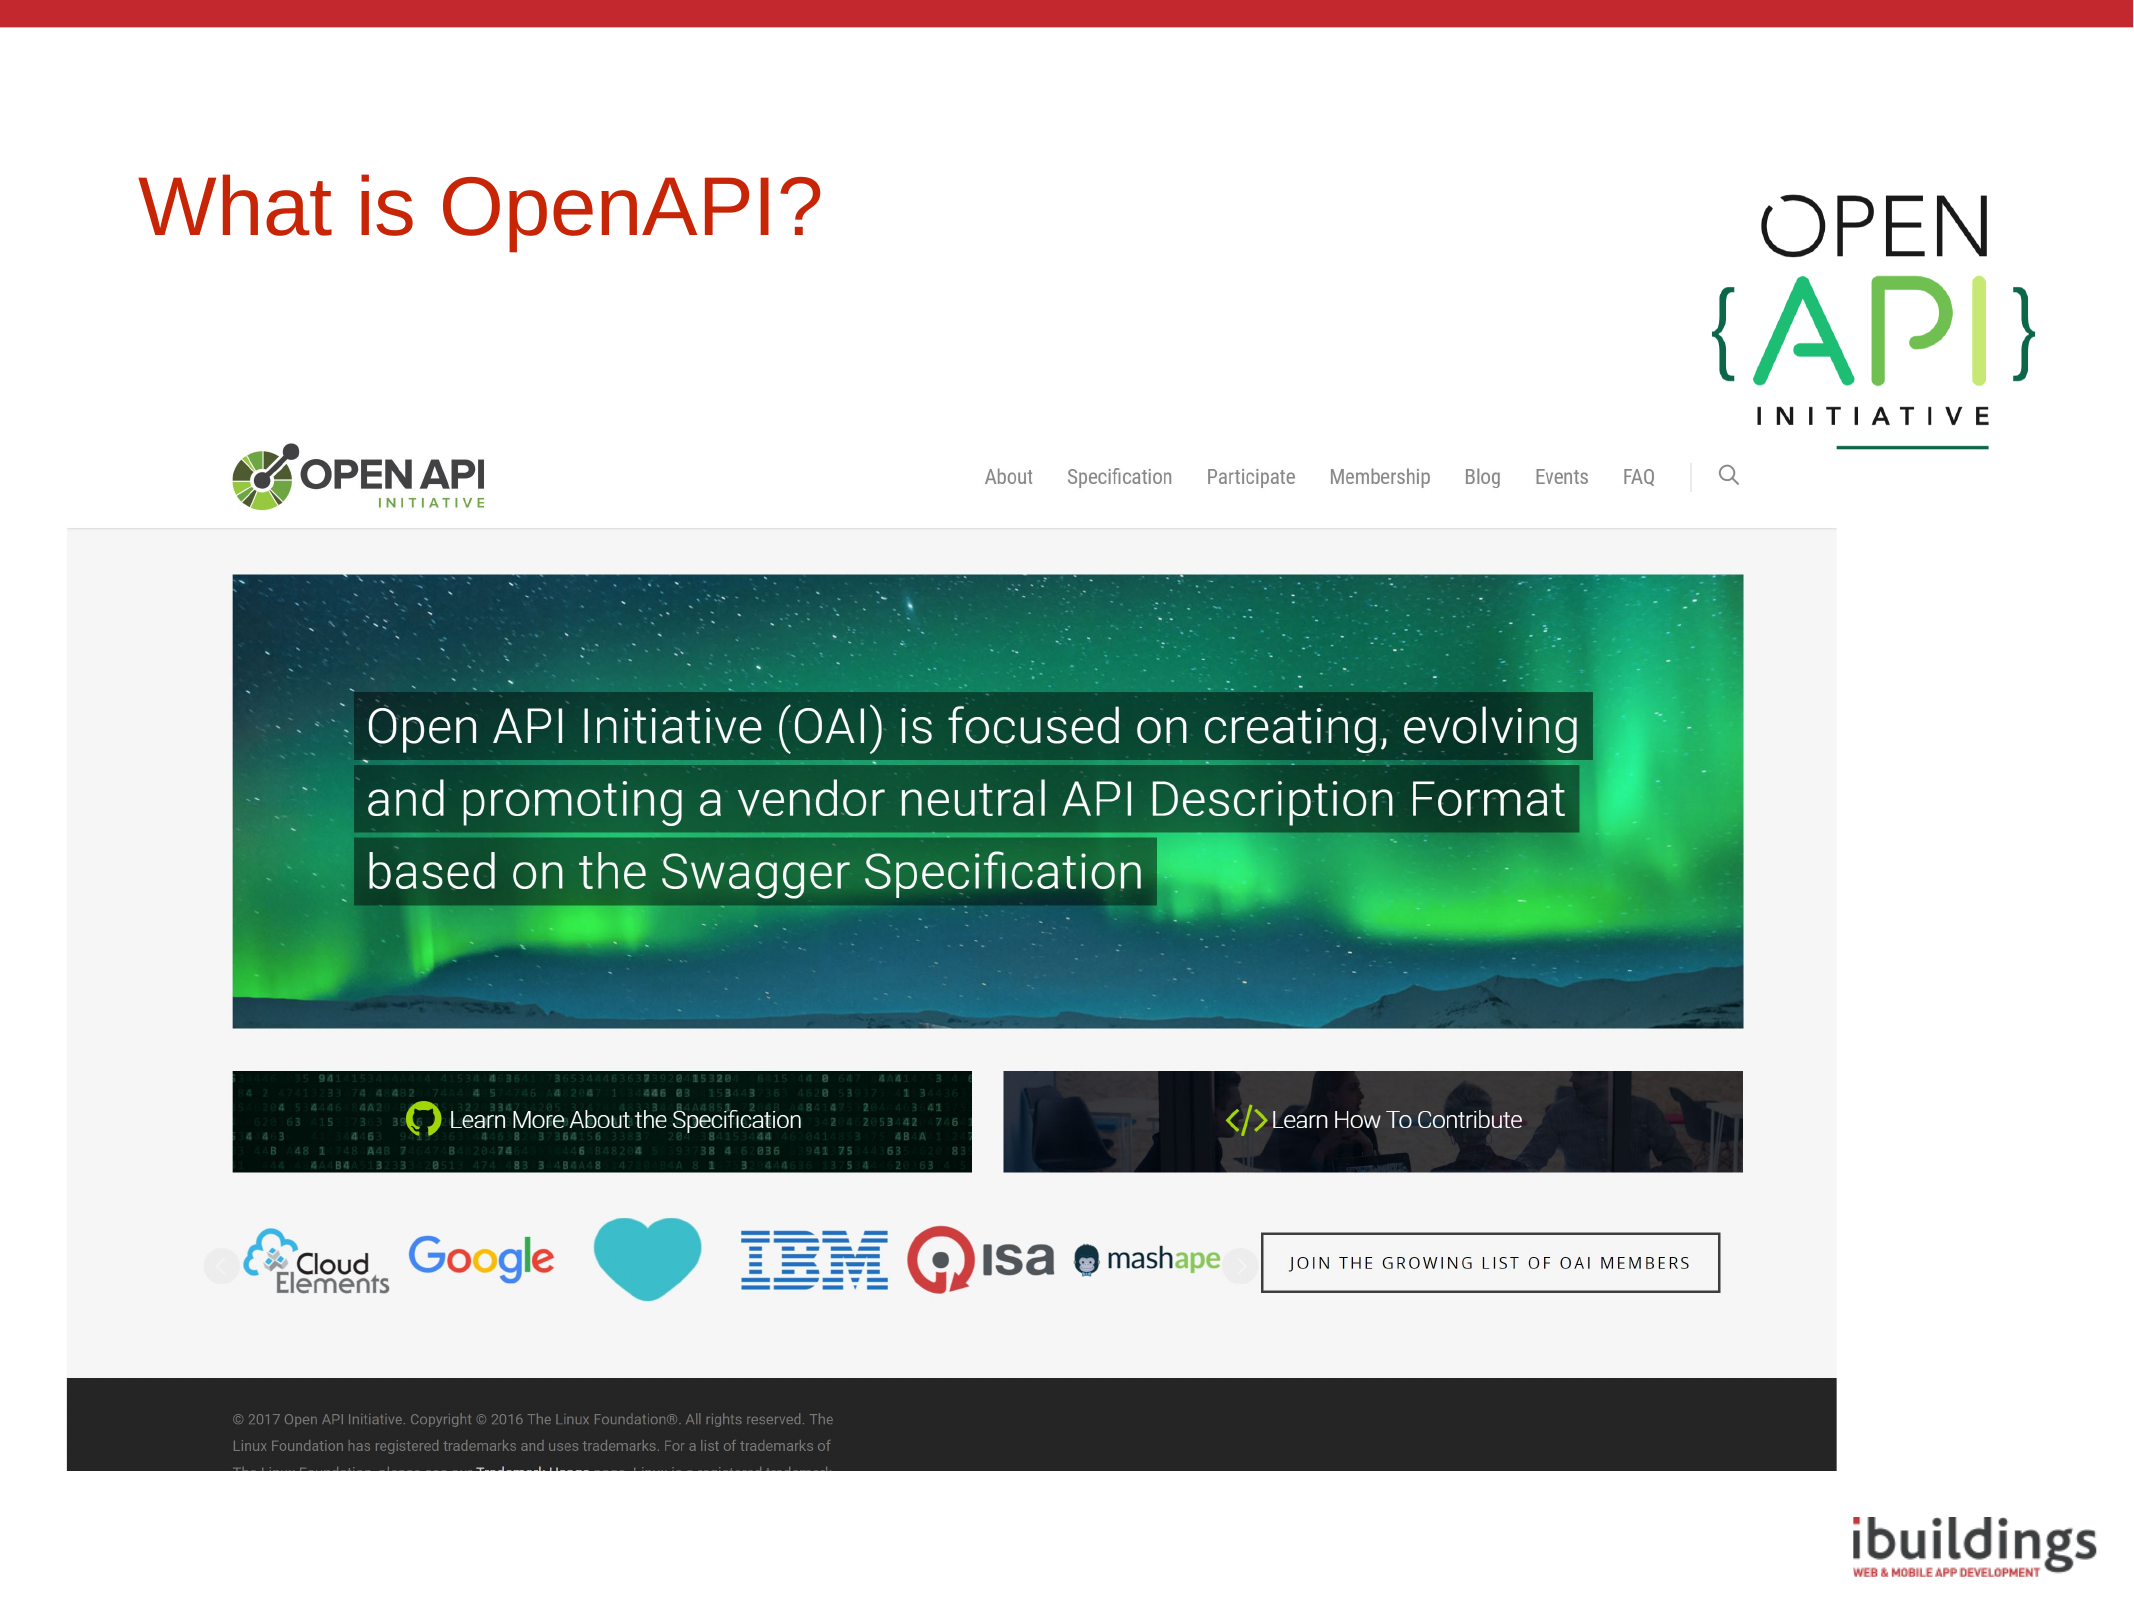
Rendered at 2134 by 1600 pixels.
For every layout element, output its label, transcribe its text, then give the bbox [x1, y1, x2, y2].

picture [1853, 1517, 2099, 1577]
title What is OpenAPI? [95, 137, 1916, 268]
picture [66, 163, 2048, 1471]
